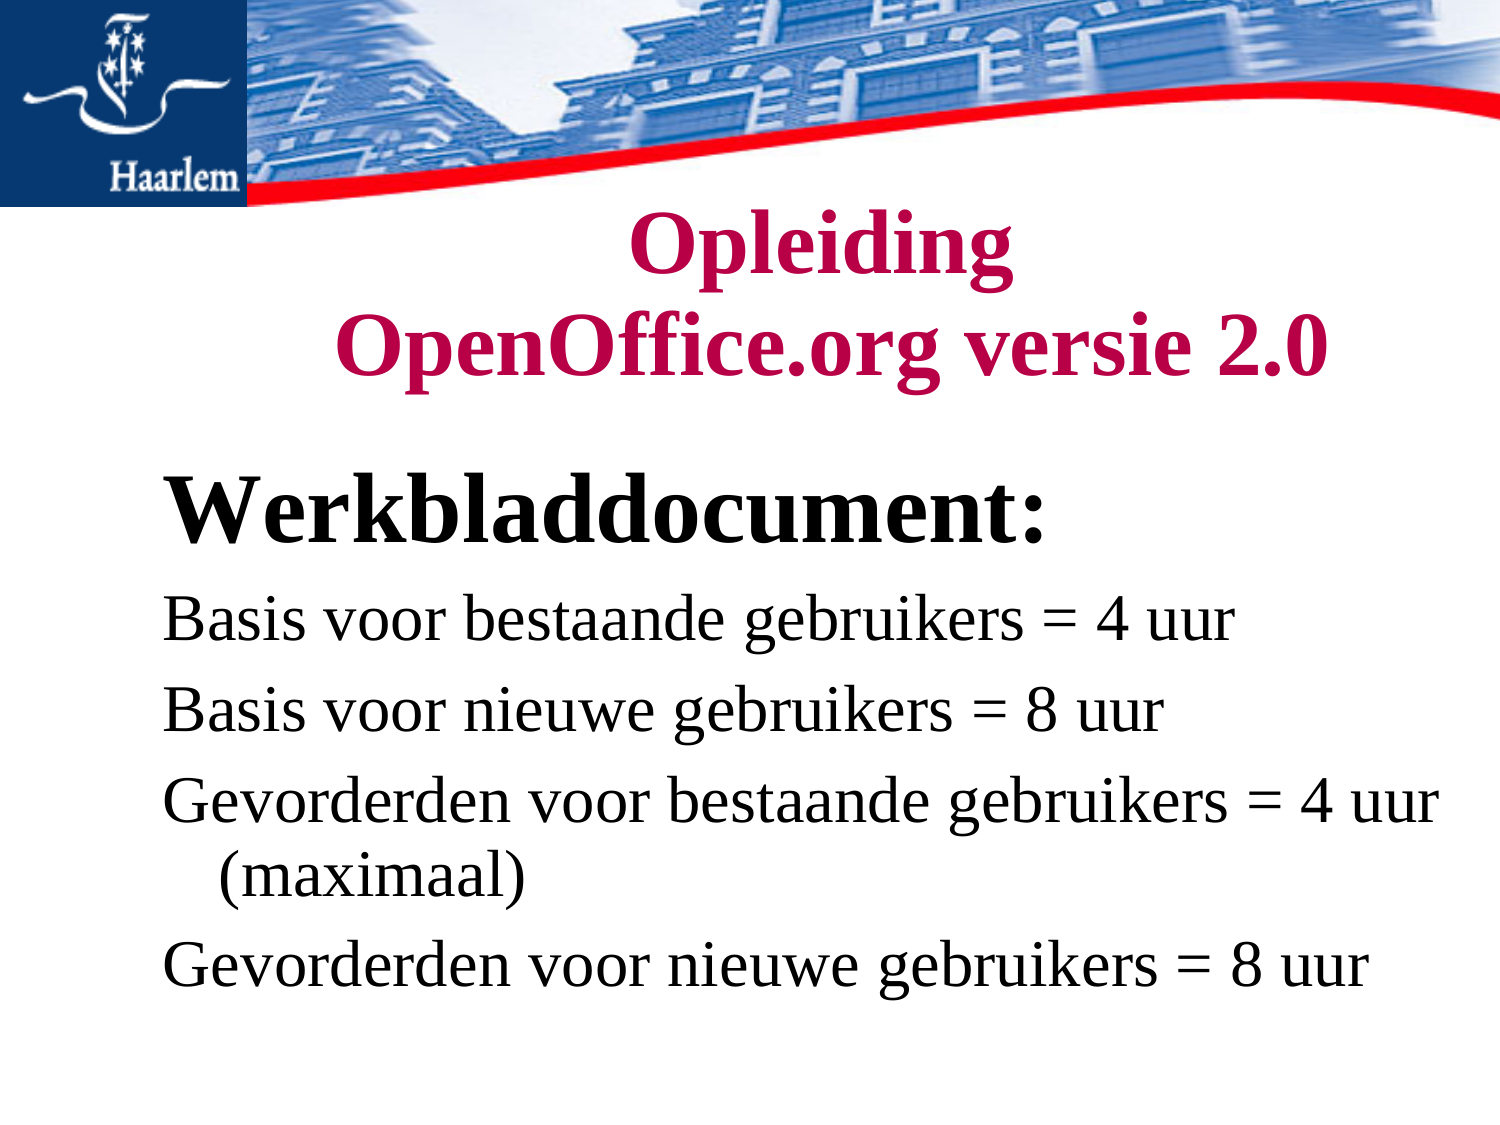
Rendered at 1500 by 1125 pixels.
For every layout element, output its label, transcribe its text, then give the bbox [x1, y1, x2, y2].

list Werkbladdocument: Basis voor bestaande gebruikers = 4 uur Basis voor nieuwe gebruikers = 8 uur Gevorderden voor bestaande gebruikers = 4 uur (maximaal) Gevorderden voor nieuwe gebruikers = 8 uur [162, 453, 1500, 1125]
title Opleiding OpenOffice.org versie 2.0 [130, 163, 1500, 424]
picture [0, 0, 1500, 207]
